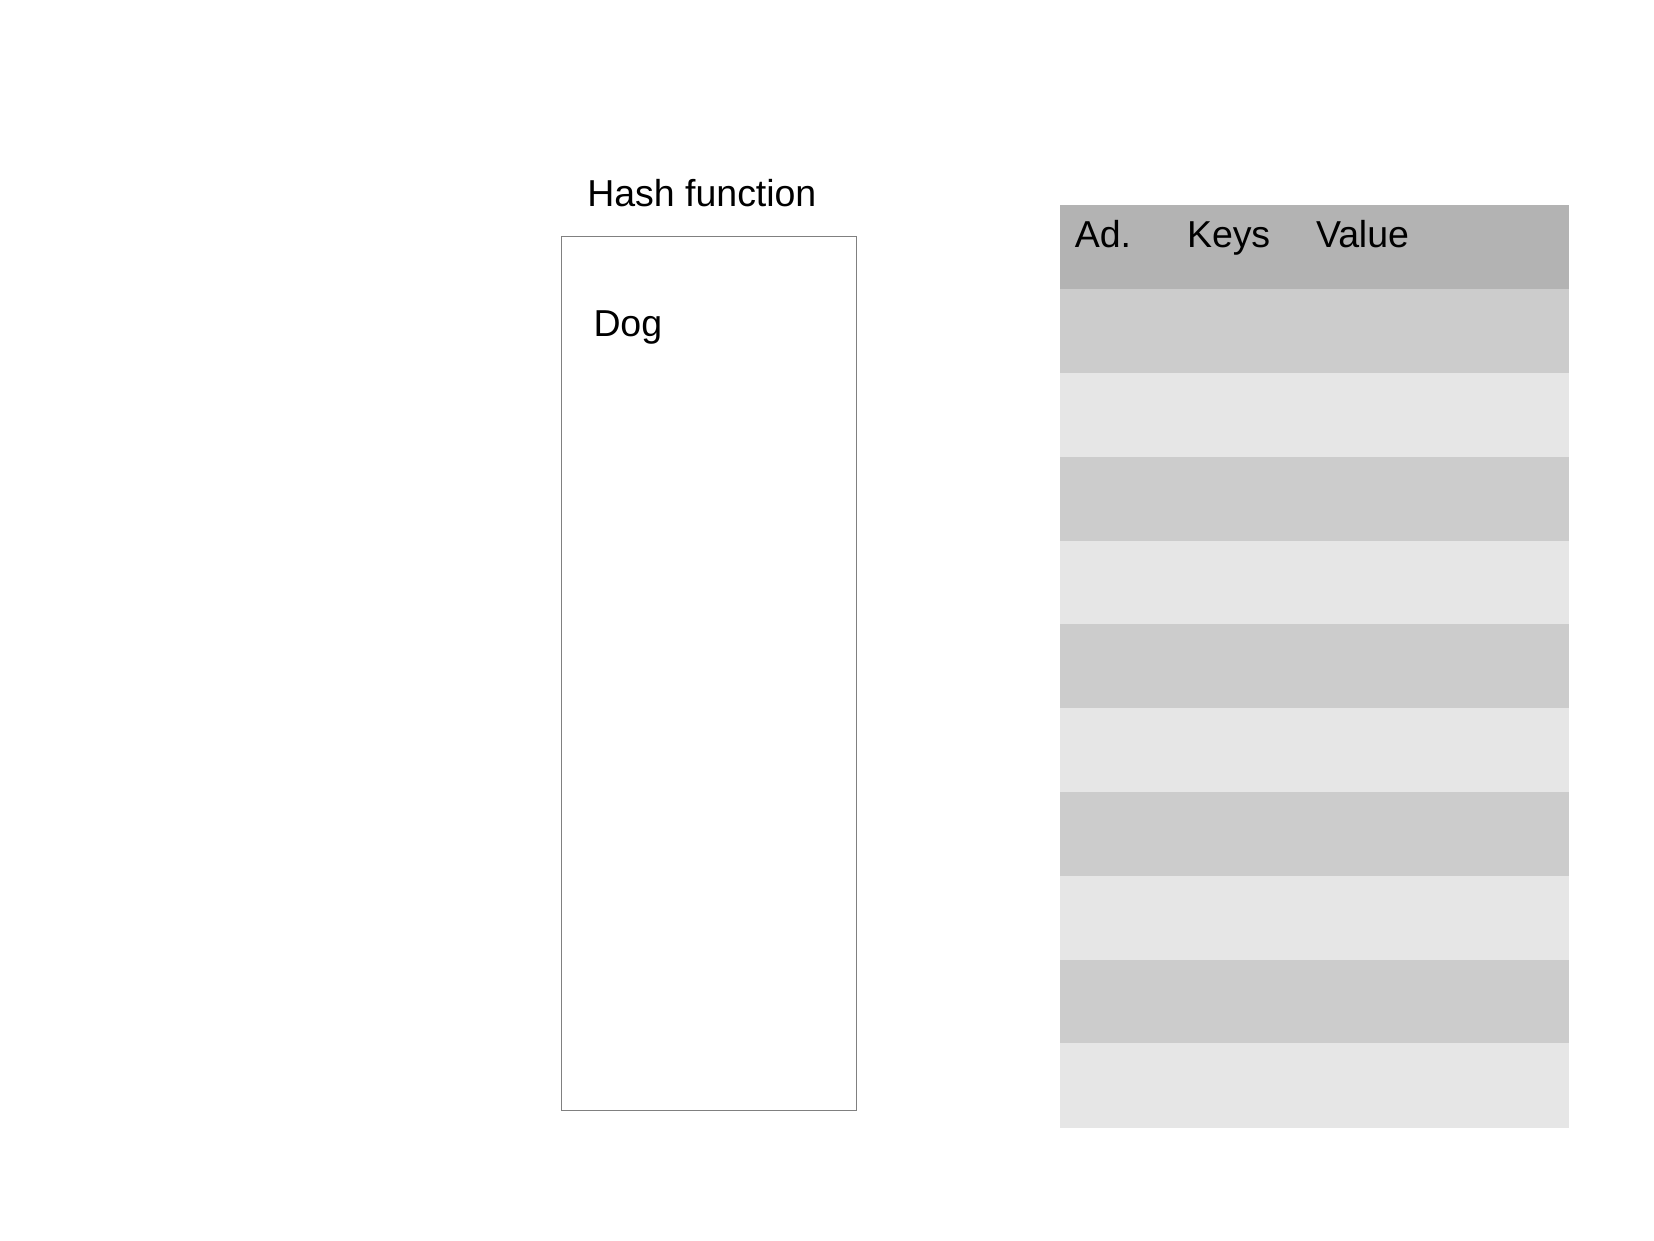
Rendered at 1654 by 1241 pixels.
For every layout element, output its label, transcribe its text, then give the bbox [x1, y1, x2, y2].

table_cell [1301, 457, 1569, 541]
table_cell [1060, 289, 1172, 373]
table_cell [1301, 708, 1569, 792]
table_cell [1172, 792, 1301, 876]
text_box Hash function [572, 165, 845, 223]
table_cell [1172, 624, 1301, 708]
table_cell [1060, 373, 1172, 457]
text_box Dog [578, 295, 709, 395]
table_cell [1172, 373, 1301, 457]
table_cell [1060, 541, 1172, 624]
table_cell [1301, 624, 1569, 708]
table_header Ad. [1060, 205, 1172, 289]
table_cell [1172, 289, 1301, 373]
text_box [561, 236, 857, 1111]
table_cell [1060, 876, 1172, 960]
table_cell [1301, 792, 1569, 876]
table_cell [1301, 541, 1569, 624]
table_cell [1060, 708, 1172, 792]
table_cell [1060, 457, 1172, 541]
table_cell [1172, 960, 1301, 1043]
table_cell [1301, 373, 1569, 457]
table_cell [1301, 960, 1569, 1043]
table_cell [1172, 1043, 1301, 1128]
table_cell [1060, 792, 1172, 876]
table_cell [1060, 624, 1172, 708]
table_cell [1172, 708, 1301, 792]
table_cell [1172, 457, 1301, 541]
table_header Value [1301, 205, 1569, 289]
table_cell [1172, 876, 1301, 960]
table_cell [1301, 289, 1569, 373]
table_cell [1060, 960, 1172, 1043]
table_cell [1301, 876, 1569, 960]
table_cell [1172, 541, 1301, 624]
table_cell [1060, 1043, 1172, 1128]
table_header Keys [1172, 205, 1301, 289]
table_cell [1301, 1043, 1569, 1128]
